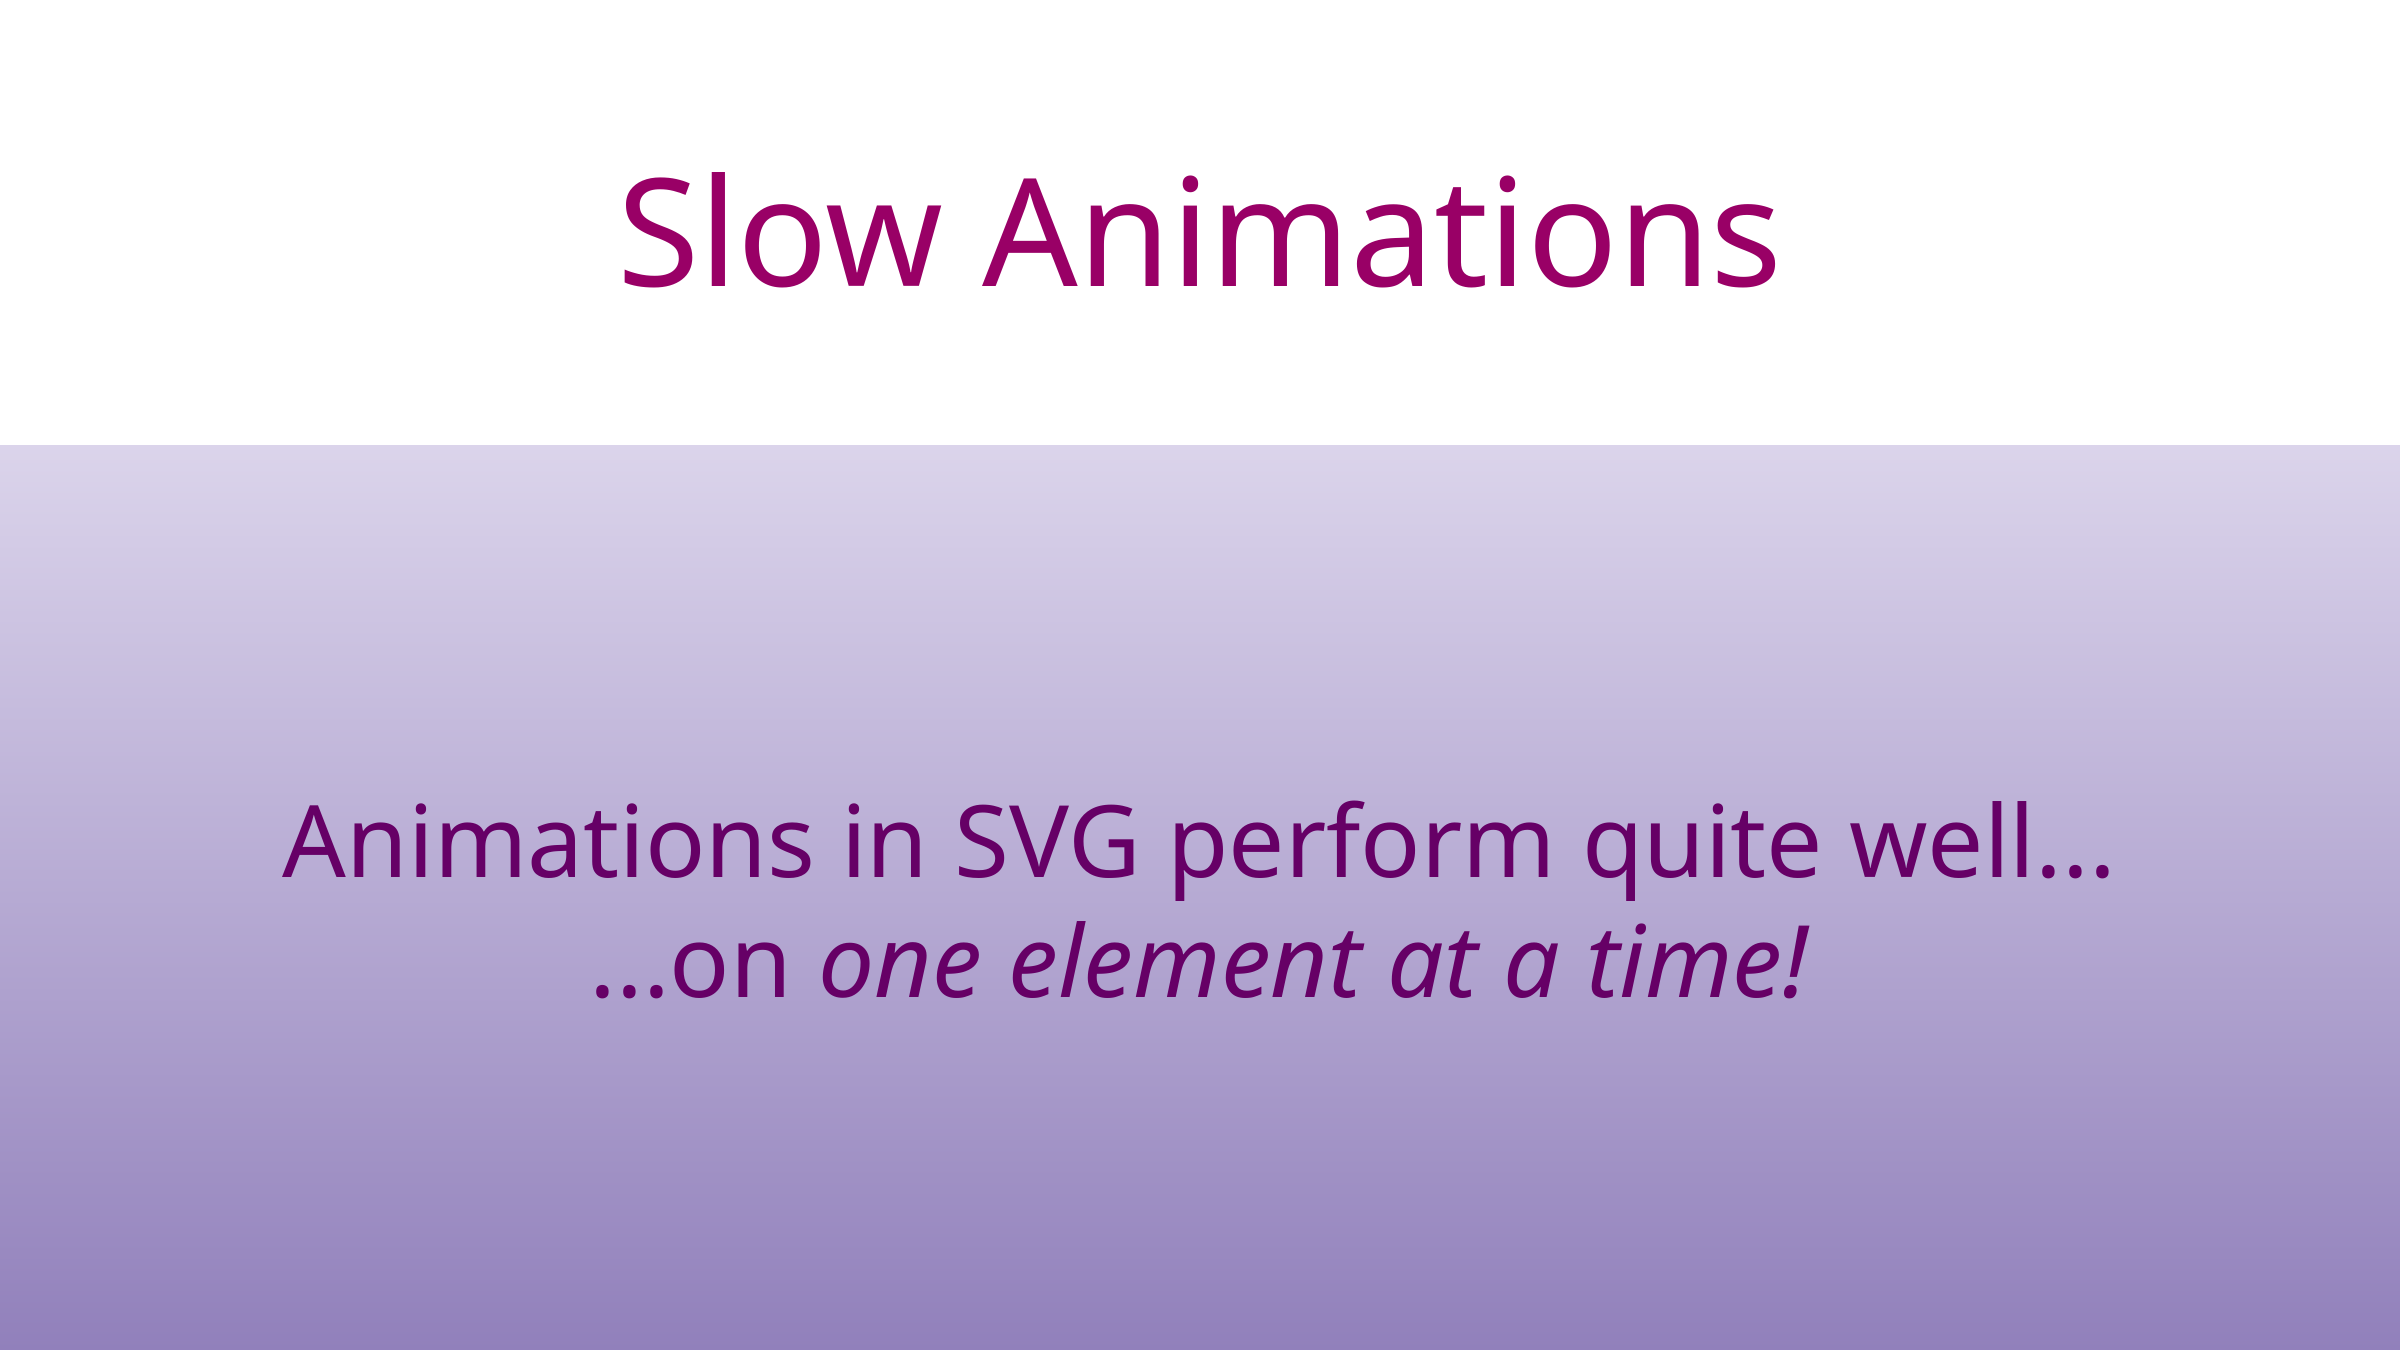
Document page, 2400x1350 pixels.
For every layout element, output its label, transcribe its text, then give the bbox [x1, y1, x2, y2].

text_box Slow Animations [0, 0, 2400, 445]
text_box Animations in SVG perform quite well... ...on one element at a time! [0, 445, 2400, 1350]
